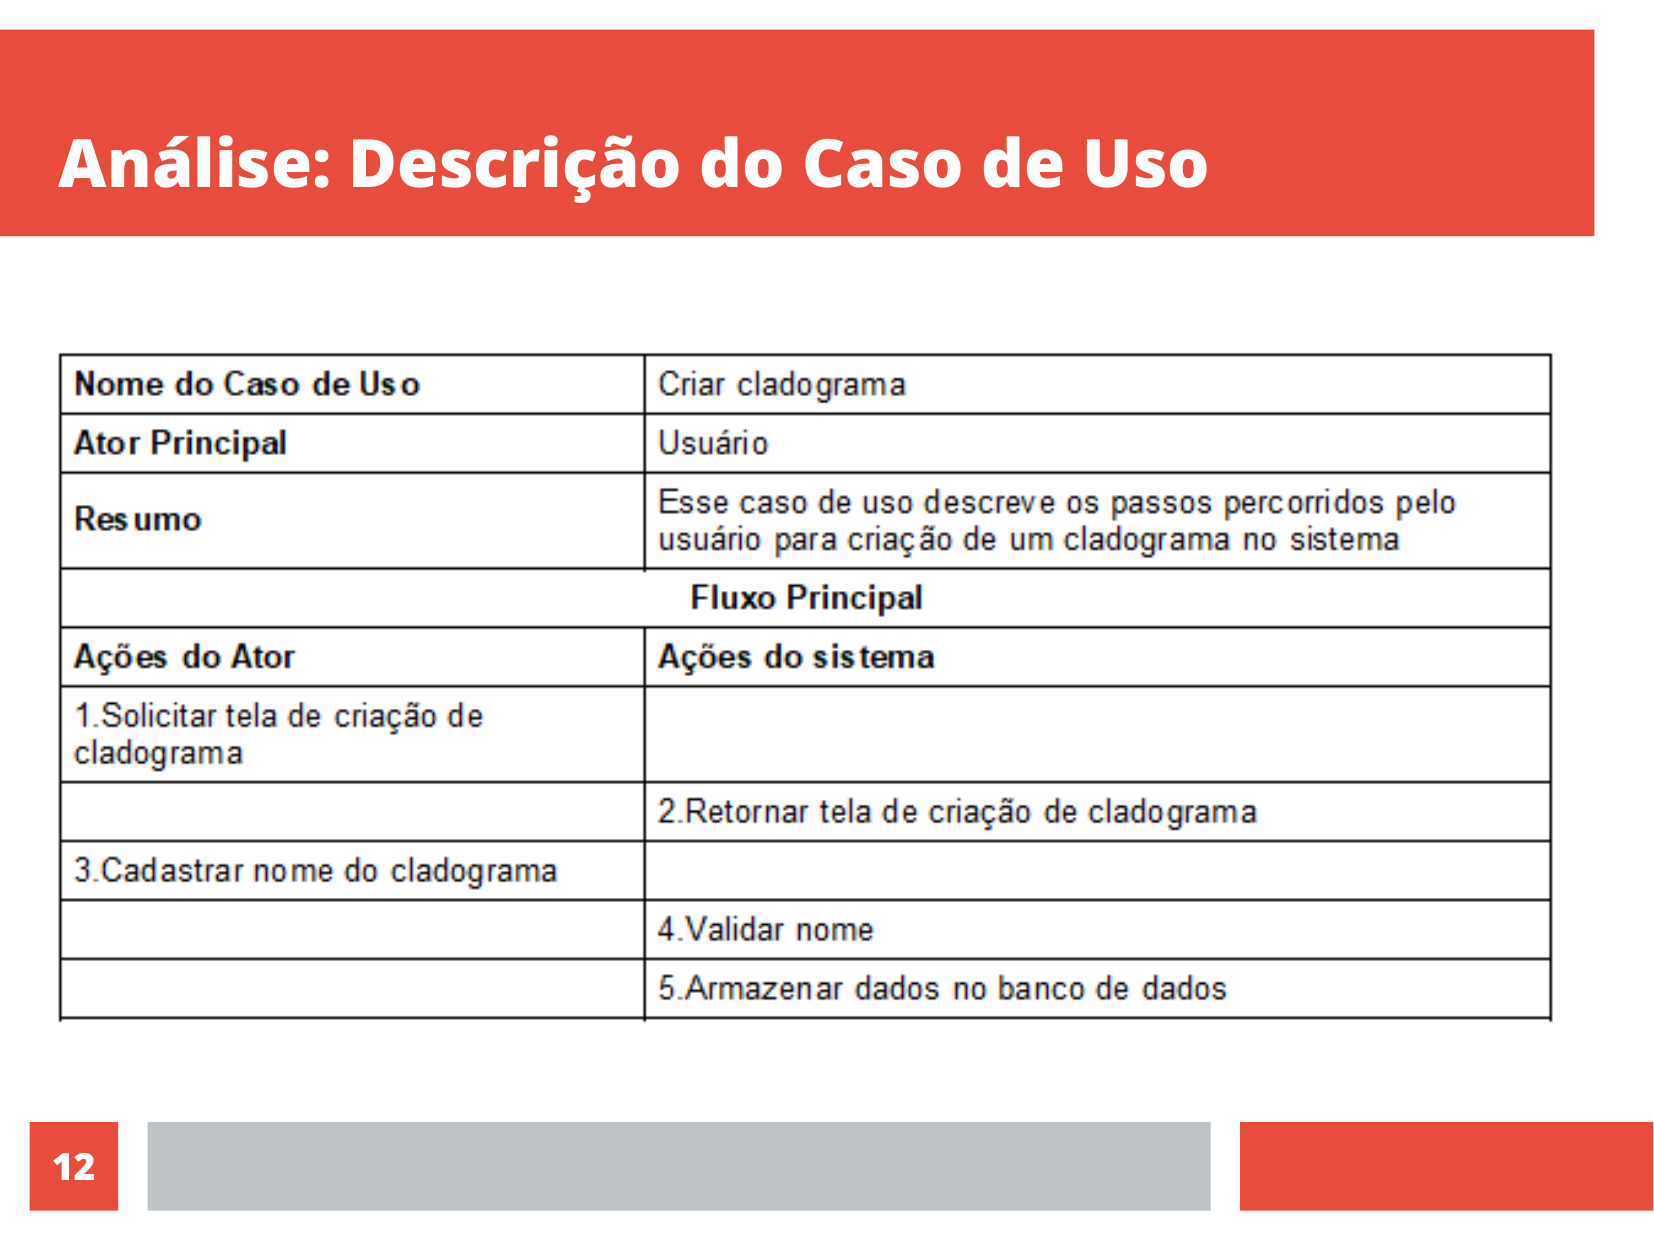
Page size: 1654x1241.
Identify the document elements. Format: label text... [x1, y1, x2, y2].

picture [50, 342, 1565, 1038]
title Análise: Descrição do Caso de Uso [59, 59, 1595, 207]
